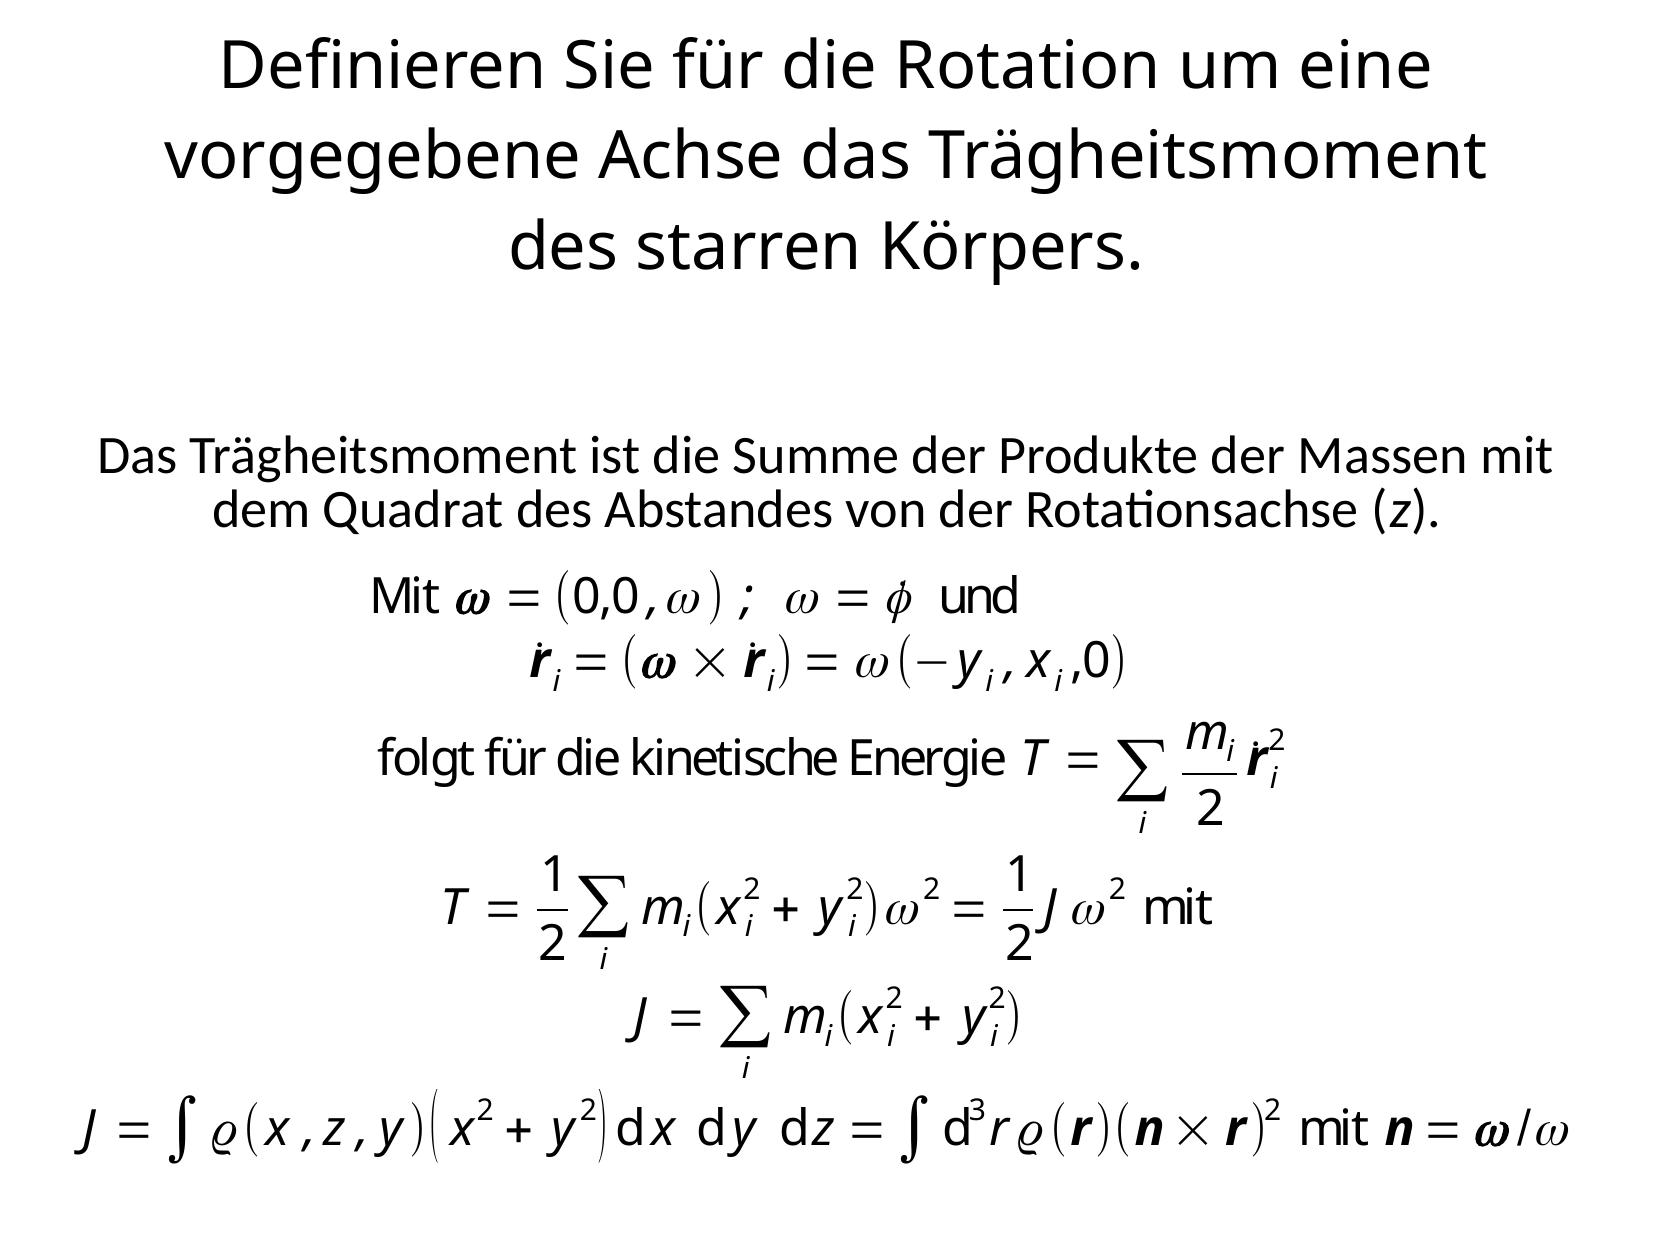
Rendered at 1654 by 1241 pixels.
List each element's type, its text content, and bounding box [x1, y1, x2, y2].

title Definieren Sie für die Rotation um eine vorgegebene Achse das Trägheitsmoment des starren Körpers. [82, 19, 1571, 287]
subtitle Das Trägheitsmoment ist die Summe der Produkte der Massen mit dem Quadrat des Abstandes von der Rotationsachse (z). [82, 290, 1571, 1010]
chart [73, 1089, 1580, 1167]
chart [363, 566, 1290, 1087]
